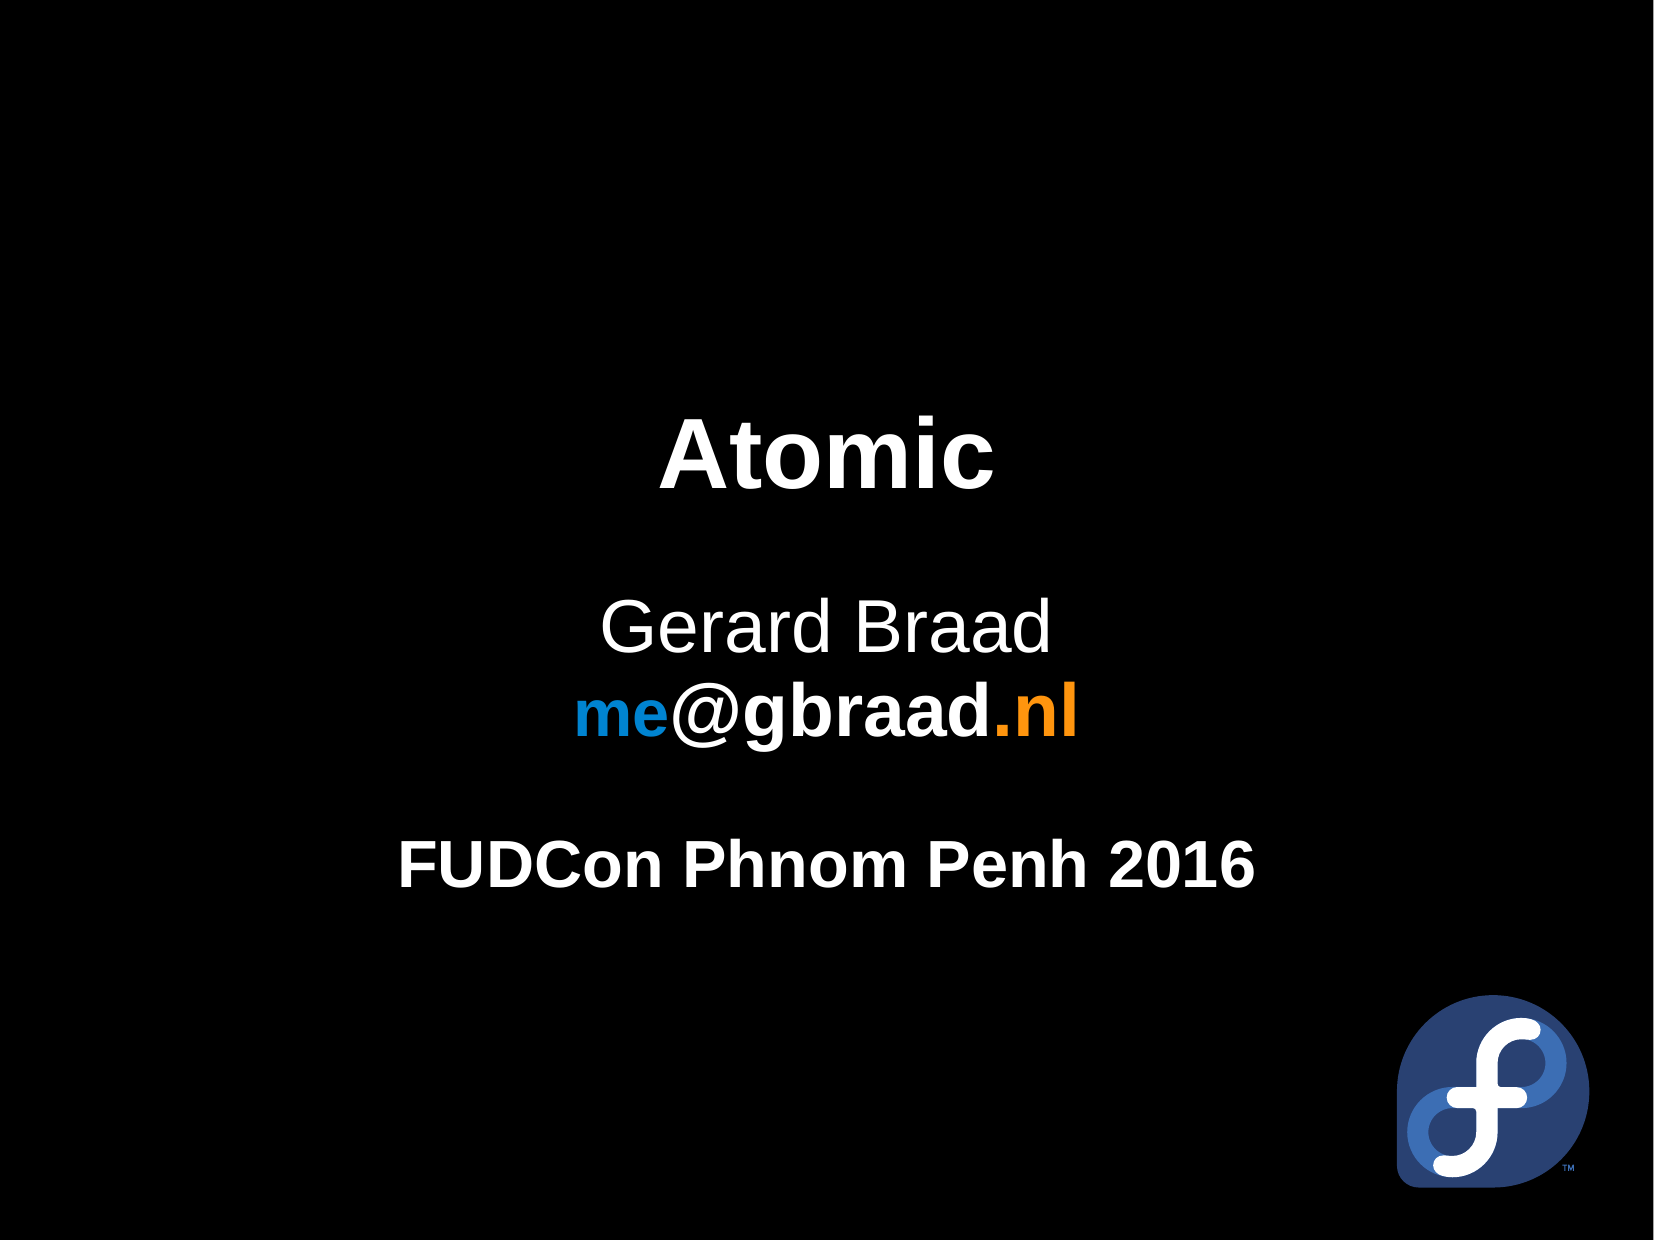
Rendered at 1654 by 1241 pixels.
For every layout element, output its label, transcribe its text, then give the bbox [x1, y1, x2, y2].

subtitle Atomic Gerard Braad me@gbraad.nl FUDCon Phnom Penh 2016 [82, 290, 1571, 1010]
picture [1396, 994, 1591, 1189]
